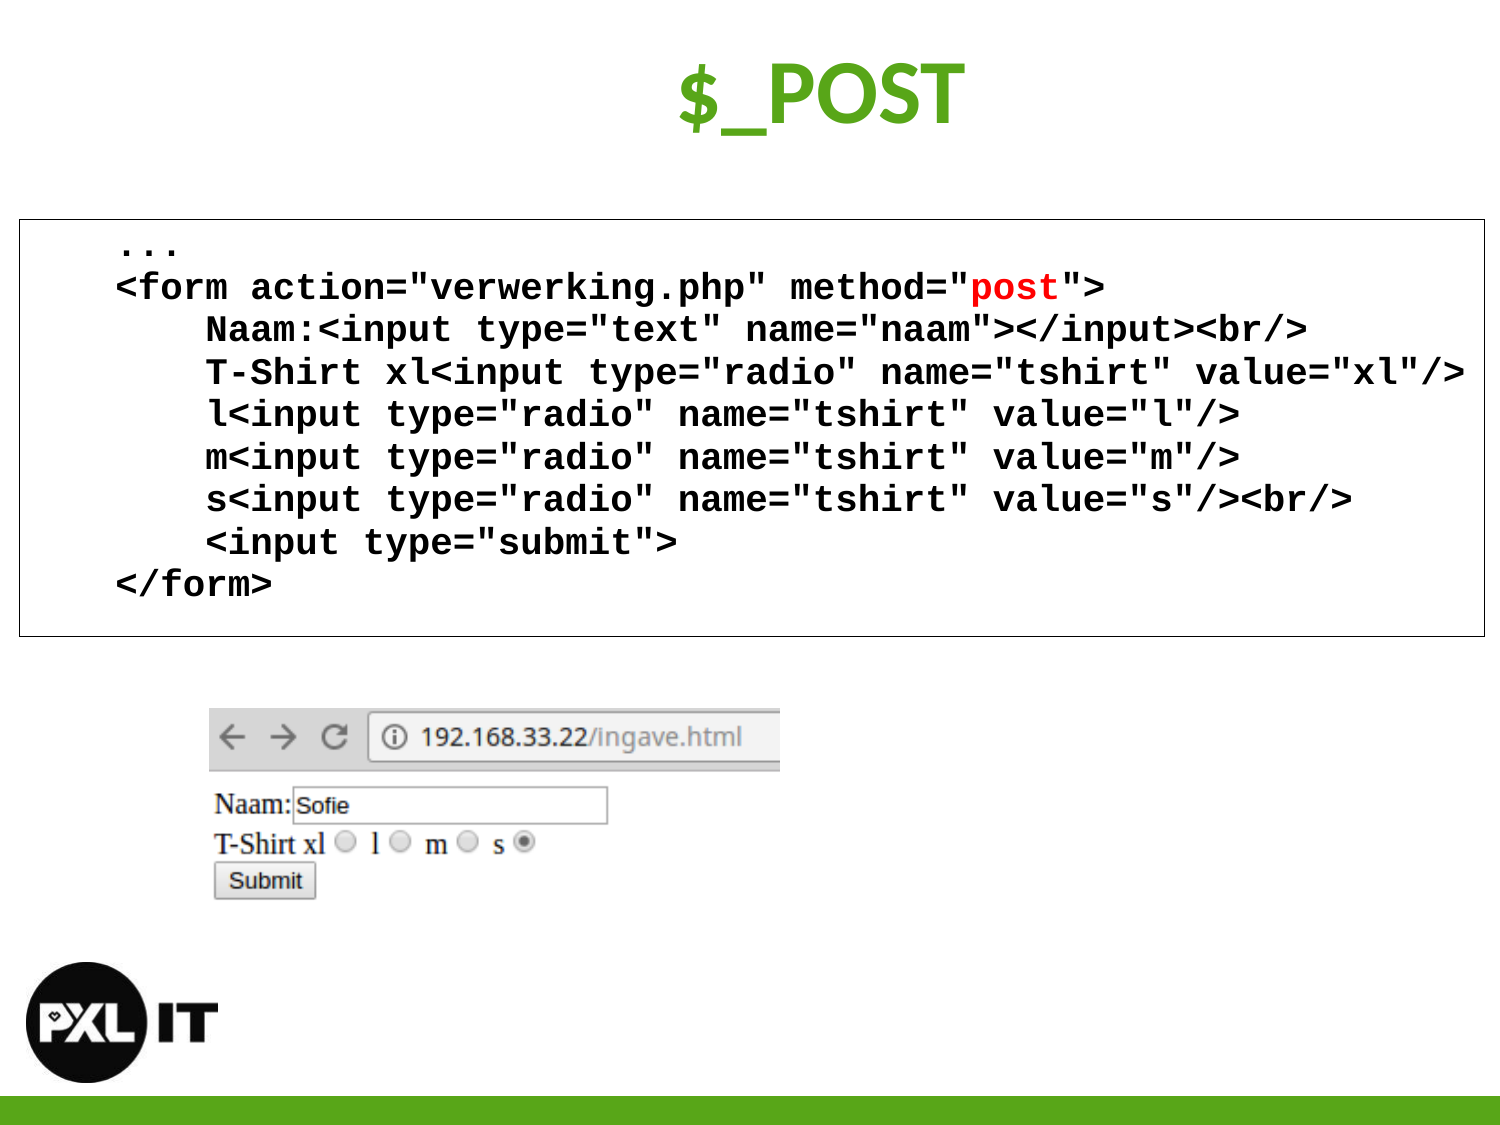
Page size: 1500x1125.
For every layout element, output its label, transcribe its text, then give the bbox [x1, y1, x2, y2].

picture [209, 708, 780, 933]
table_header ... <form action="verwerking.php" method="post"> Naam:<input type="text" name="naam"></input><br/> T-Shirt xl<input type="radio" name="tshirt" value="xl"/> l<input type="radio" name="tshirt" value="l"/> m<input type="radio" name="tshirt" value="m"/> s<input type="radio" name="tshirt" value="s"/><br/> <input type="submit"> </form> [20, 220, 1484, 636]
picture [26, 962, 218, 1083]
text_box $_POST [201, 24, 1440, 151]
